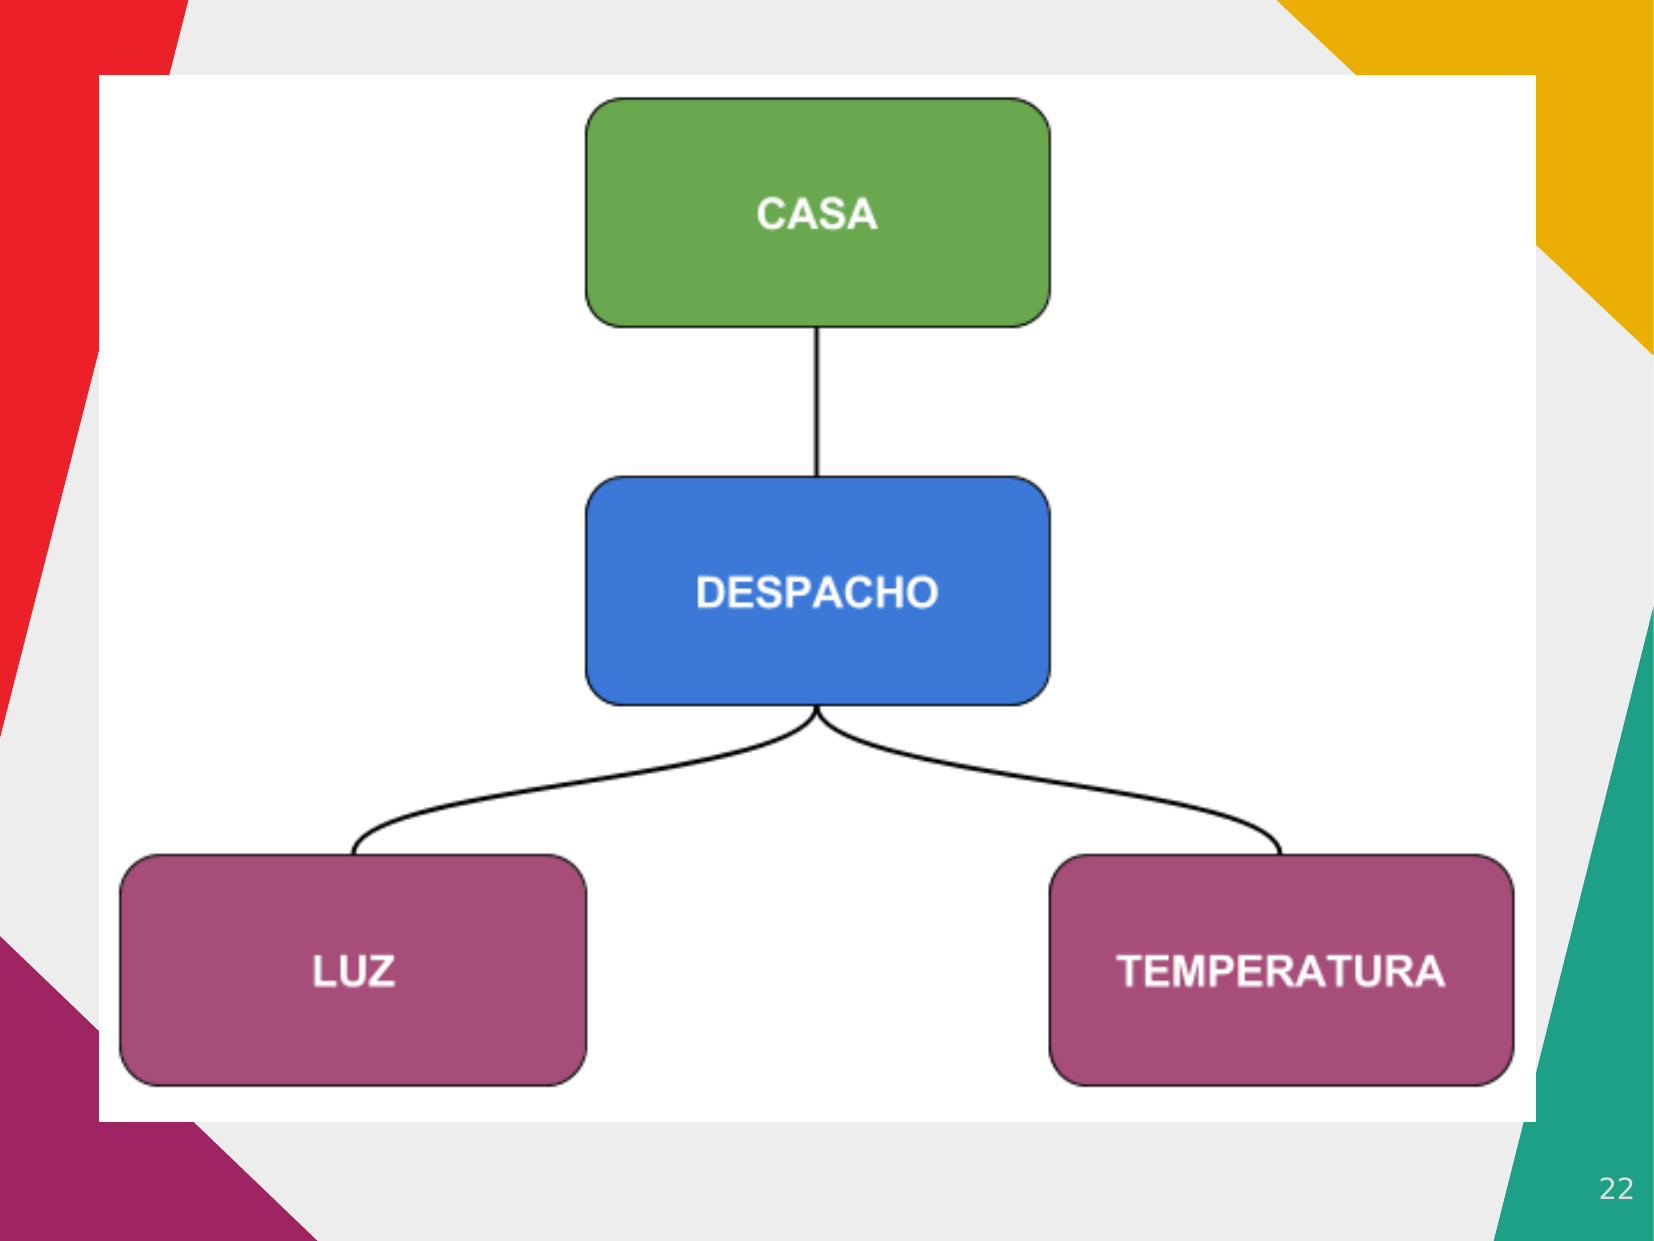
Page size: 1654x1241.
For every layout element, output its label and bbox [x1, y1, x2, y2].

picture [99, 75, 1536, 1123]
